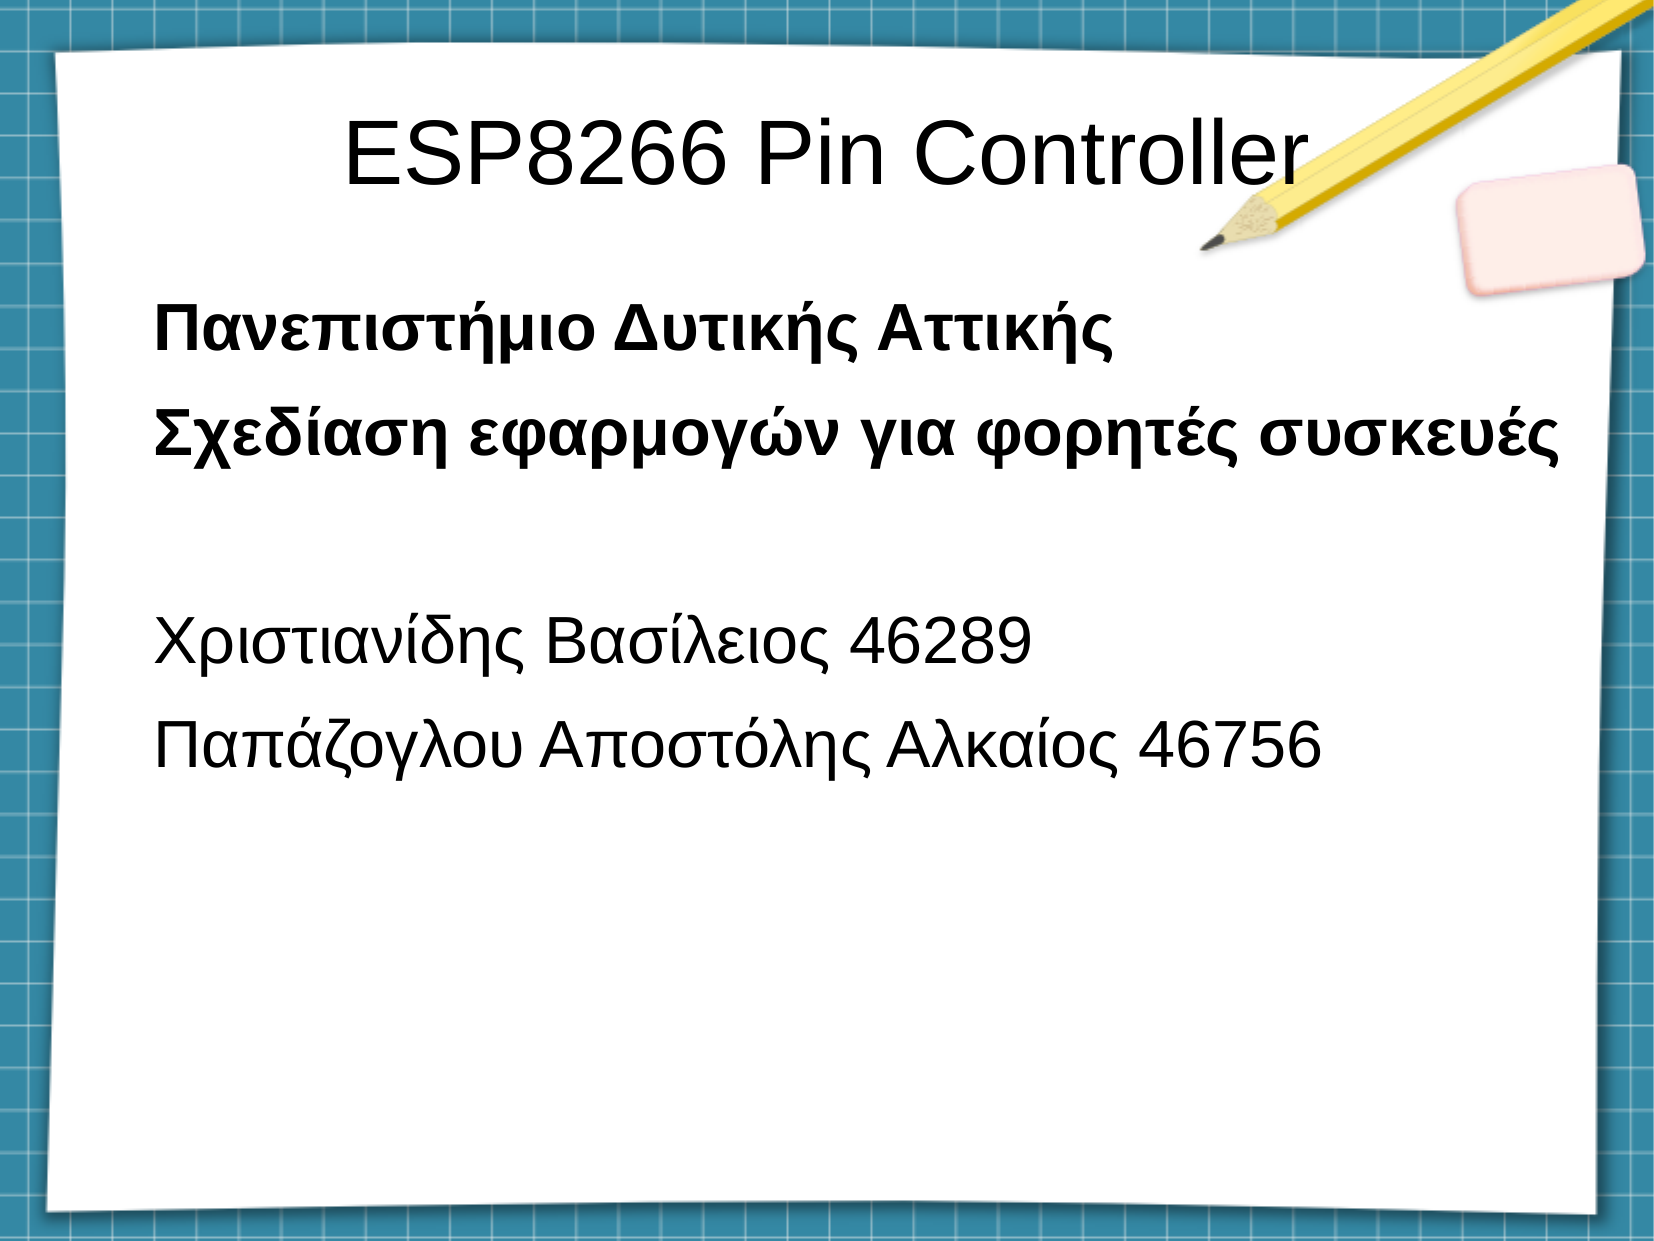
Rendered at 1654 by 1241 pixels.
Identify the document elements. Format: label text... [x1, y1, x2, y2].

picture [0, 0, 1654, 1241]
title ESP8266 Pin Controller [82, 49, 1571, 257]
list Πανεπιστήμιο Δυτικής Αττικής Σχεδίαση εφαρμογών για φορητές συσκευές Χριστιανίδης Βασίλειος 46289 Παπάζογλου Αποστόλης Αλκαίος 46756 [82, 290, 1571, 851]
